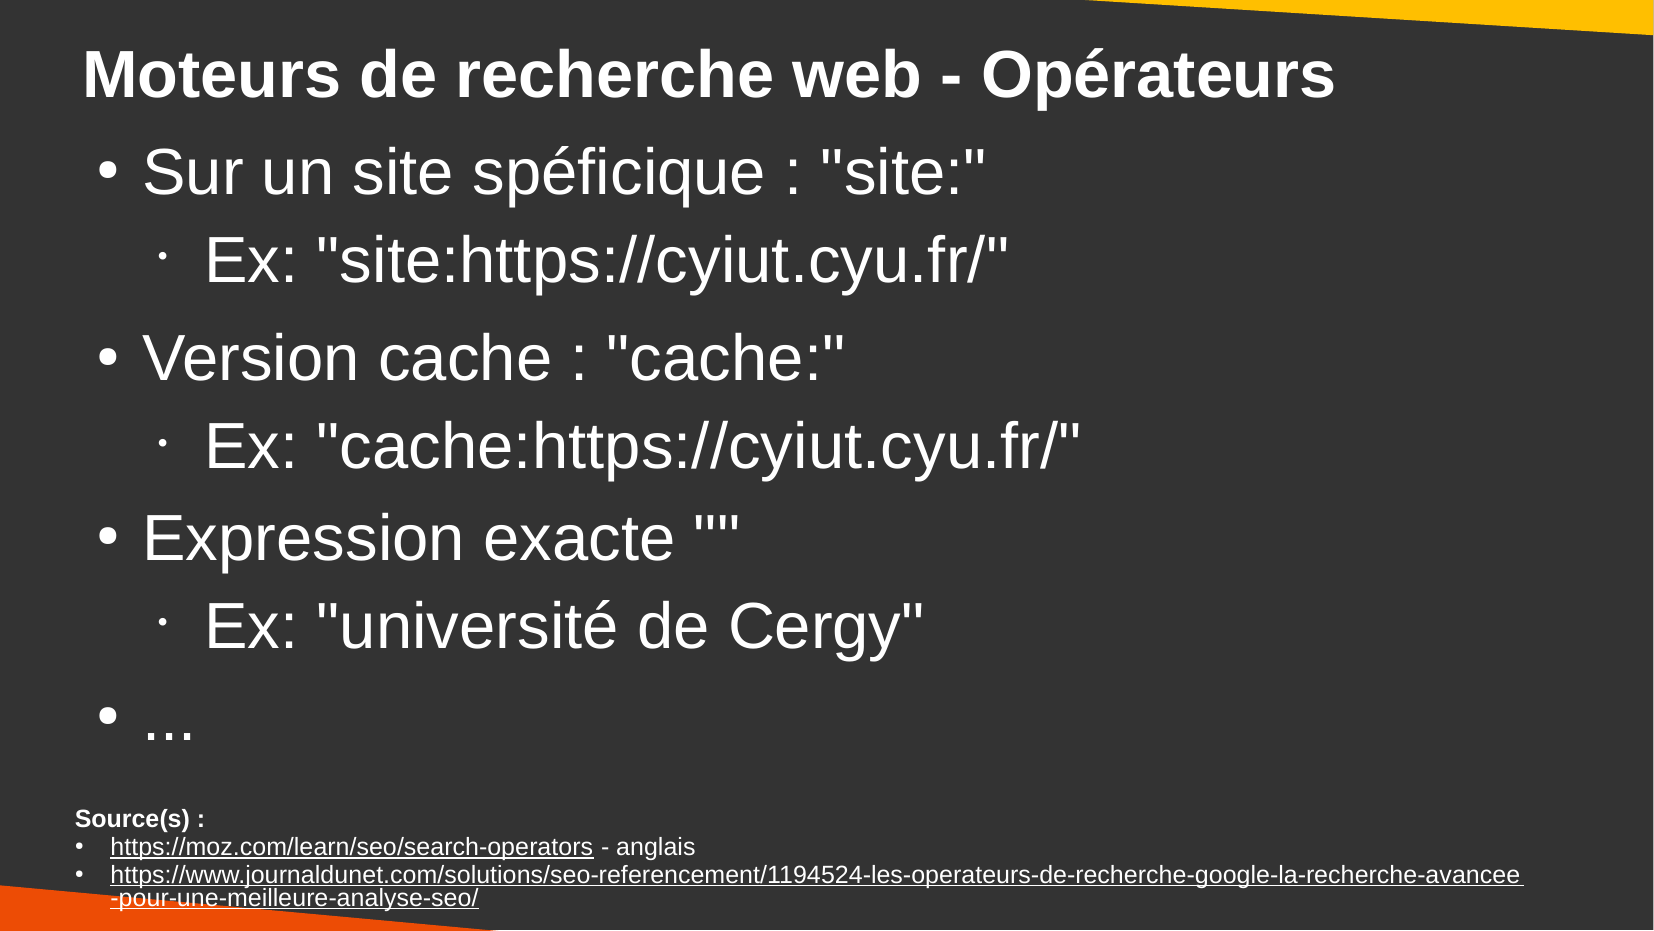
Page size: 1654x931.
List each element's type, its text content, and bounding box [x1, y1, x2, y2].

title Moteurs de recherche web - Opérateurs [82, 37, 1571, 122]
list Sur un site spéficique : "site:" Ex: "site:https://cyiut.cyu.fr/" Version cache : "cache:" Ex: "cache:https://cyiut.cyu.fr/" Expression exacte "" Ex: "université de Cergy" ... [80, 135, 1560, 762]
text_box Source(s) : https://moz.com/learn/seo/search-operators - anglais https://www.journaldunet.com/solutions/seo-referencement/1194524-les-operateurs-de-recherche-google-la-recherche-avancee-pour-une-meilleure-analyse-seo/ [60, 797, 1546, 925]
text_box [1085, 0, 1654, 36]
text_box [0, 885, 499, 931]
